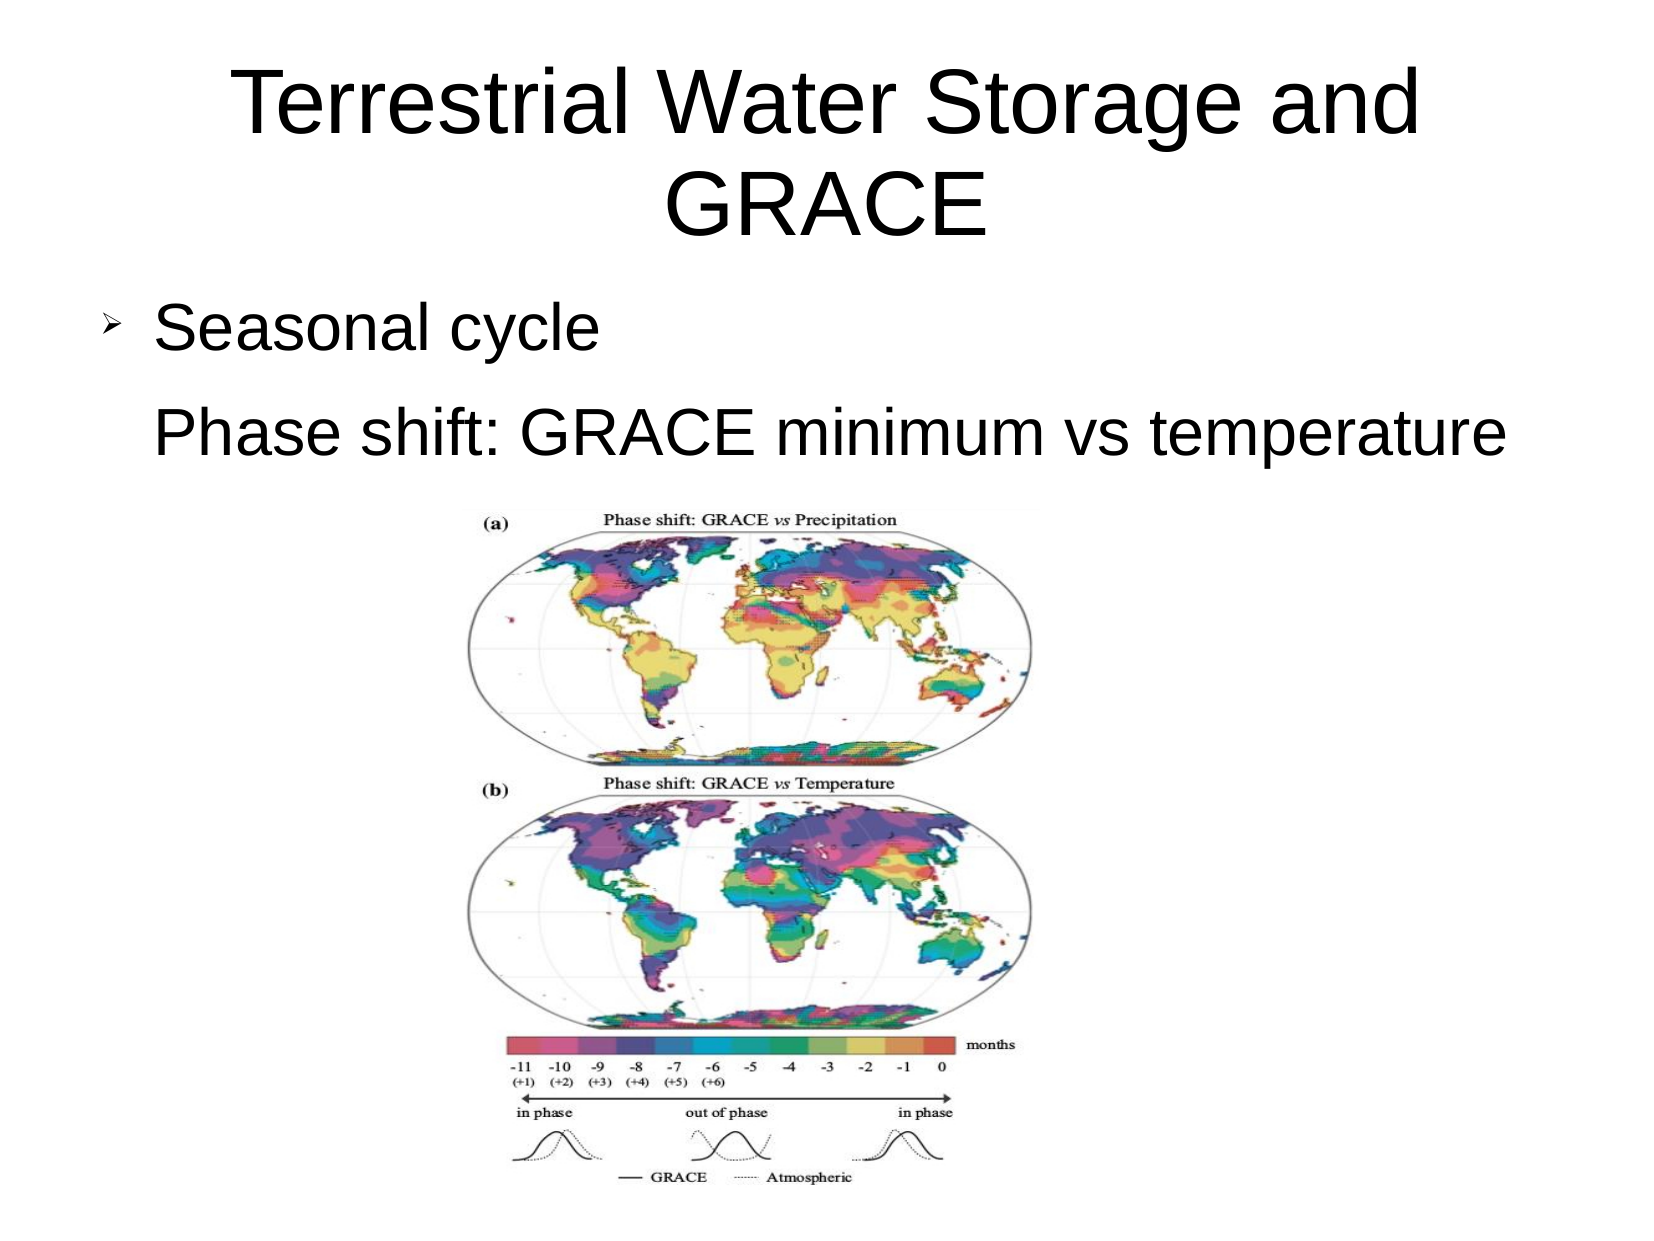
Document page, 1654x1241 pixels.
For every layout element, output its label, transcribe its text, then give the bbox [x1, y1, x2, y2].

picture [462, 509, 1040, 1193]
list Seasonal cycle Phase shift: GRACE minimum vs temperature [82, 290, 1571, 1010]
title Terrestrial Water Storage and GRACE [82, 49, 1571, 257]
